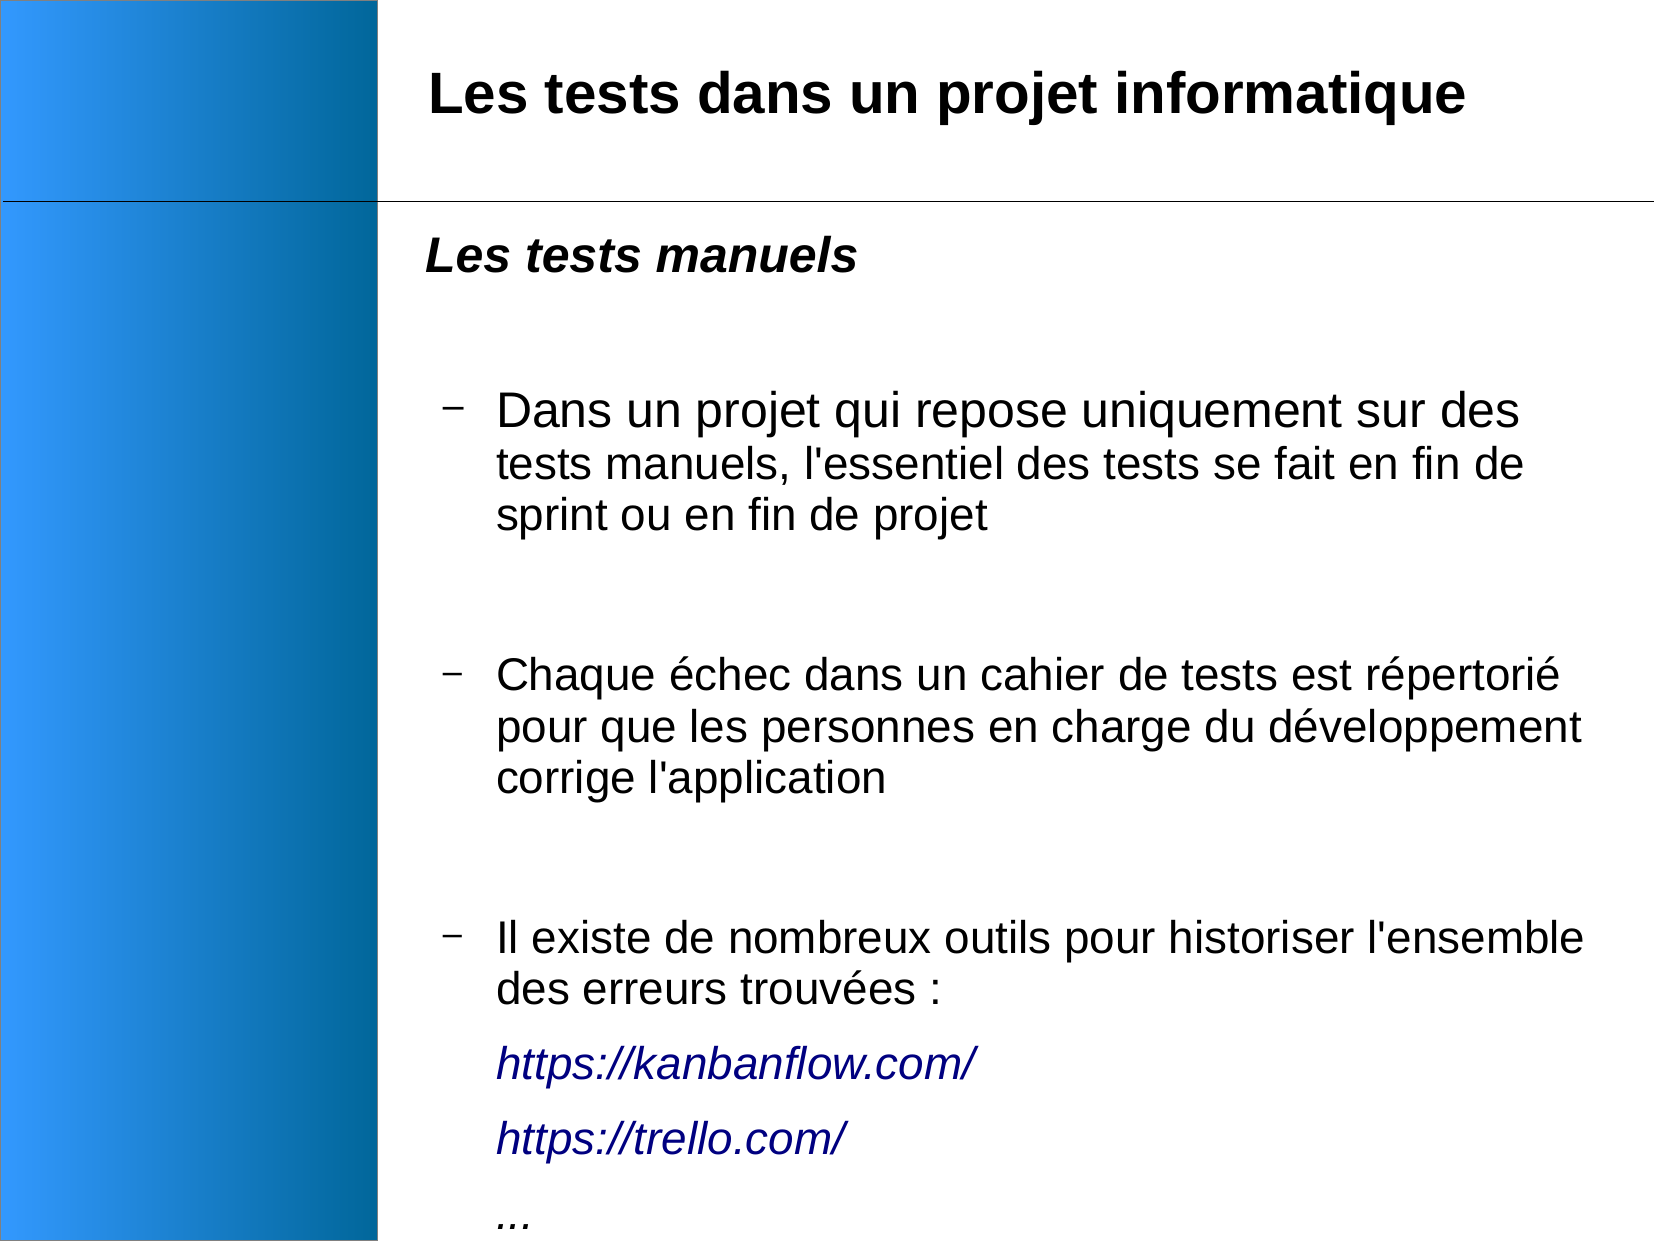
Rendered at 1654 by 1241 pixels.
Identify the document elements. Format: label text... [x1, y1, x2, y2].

text_box Les tests dans un projet informatique [413, 53, 1607, 201]
list Les tests manuels Dans un projet qui repose uniquement sur des tests manuels, l'essentiel des tests se fait en fin de sprint ou en fin de projet Chaque échec dans un cahier de tests est répertorié pour que les personnes en charge du développement corrige l'application Il existe de nombreux outils pour historiser l'ensemble des erreurs trouvées : https://kanbanflow.com/ https://trello.com/ ... [354, 226, 1607, 1241]
text_box [0, 0, 378, 1241]
